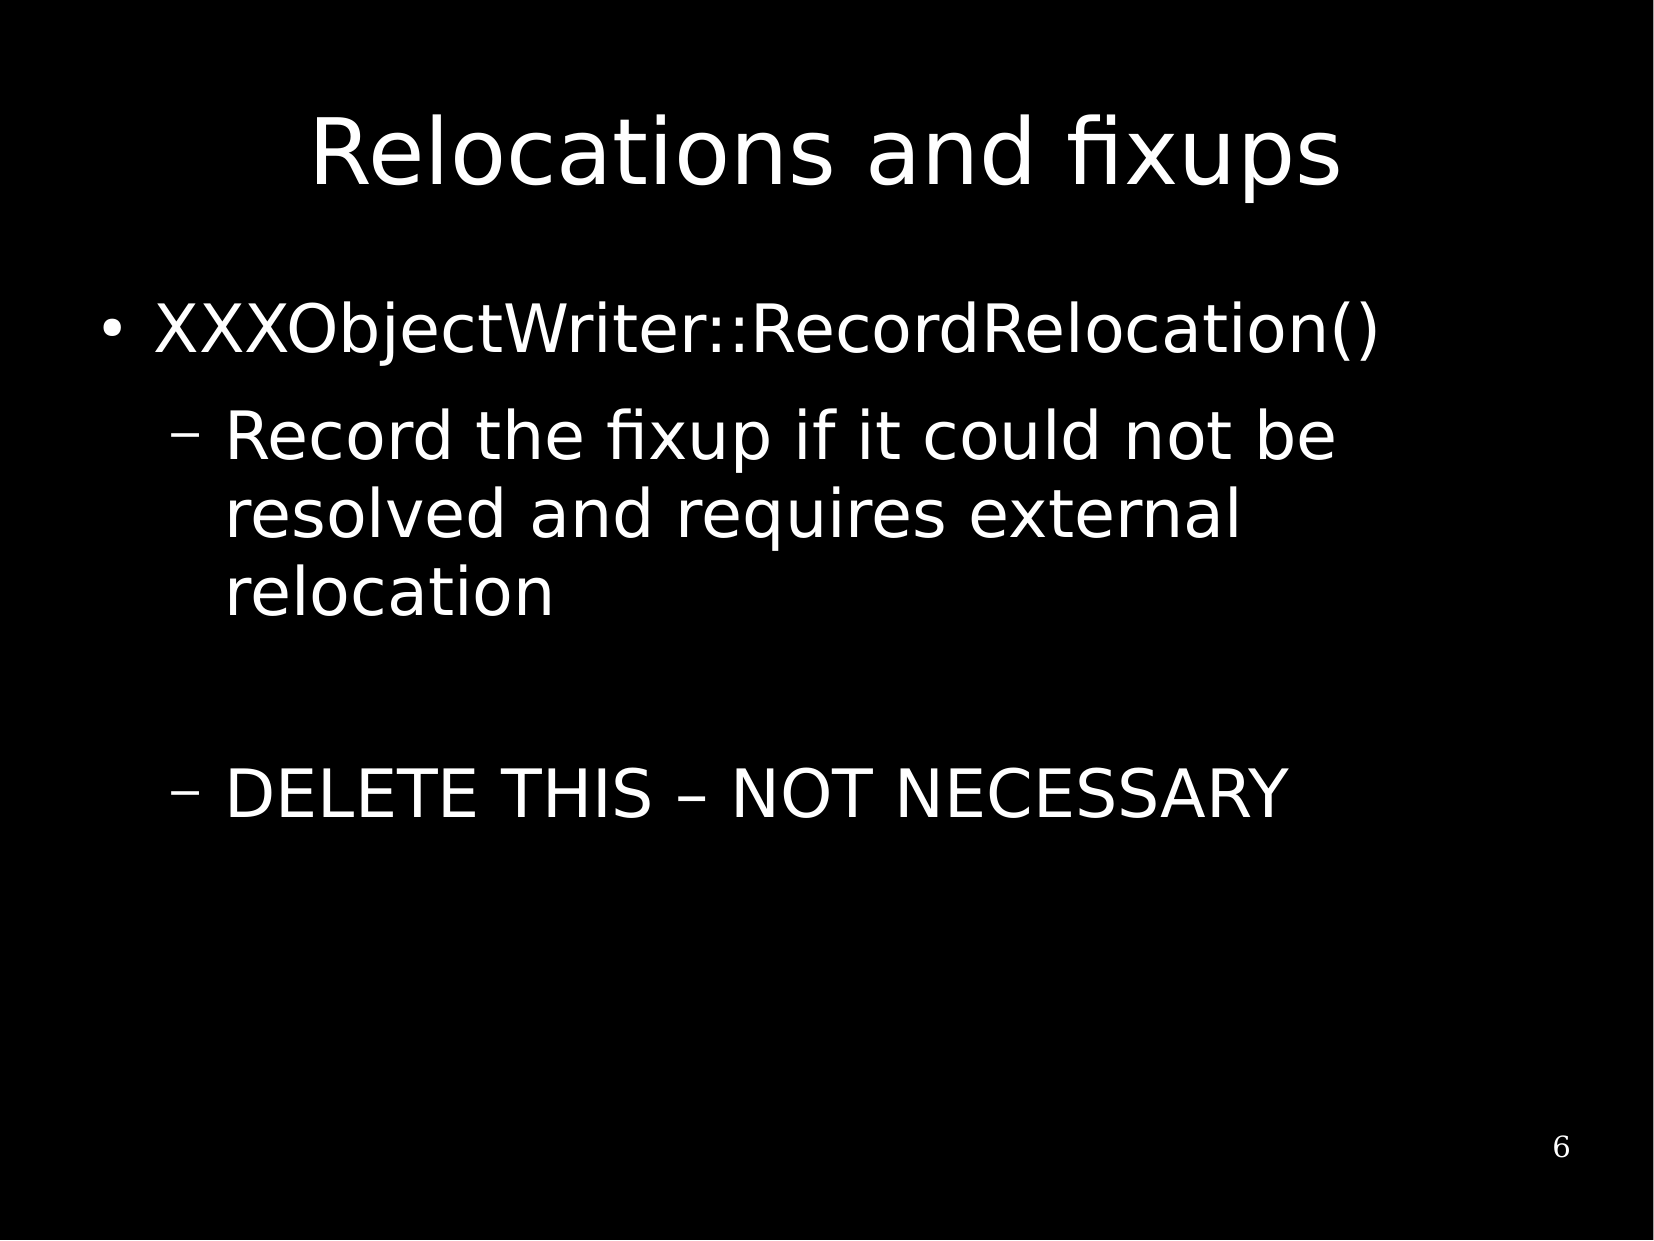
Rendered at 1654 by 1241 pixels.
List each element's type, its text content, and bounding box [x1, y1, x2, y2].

title Relocations and fixups [82, 49, 1571, 257]
list XXXObjectWriter::RecordRelocation() Record the fixup if it could not be resolved and requires external relocation DELETE THIS – NOT NECESSARY [82, 290, 1571, 1170]
